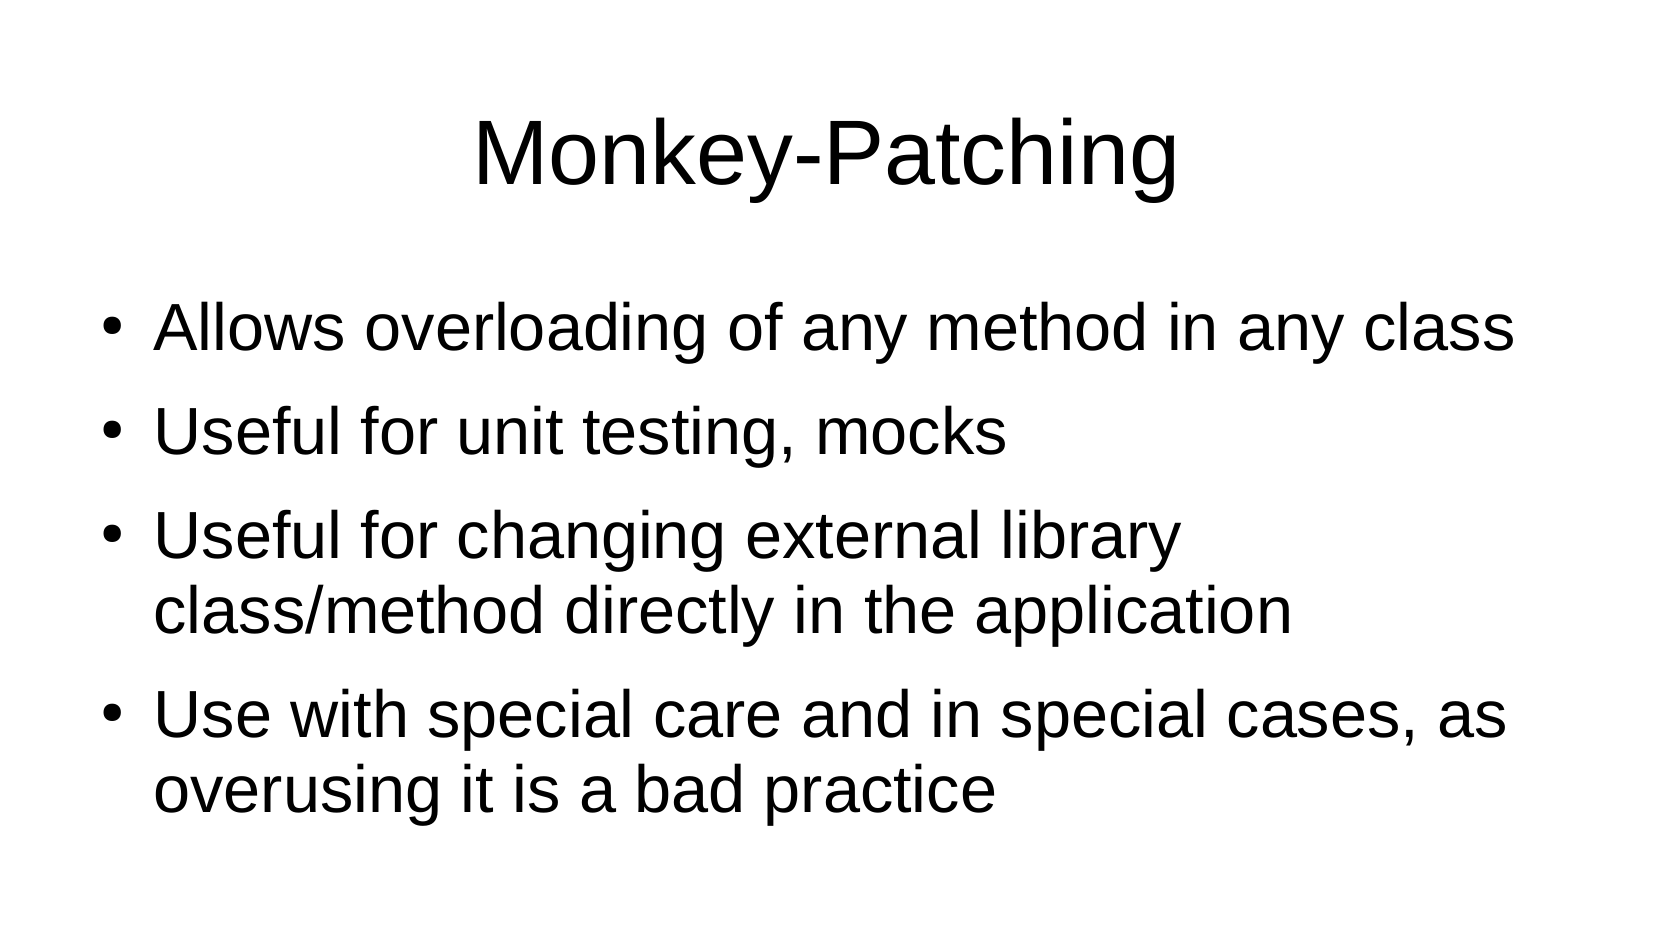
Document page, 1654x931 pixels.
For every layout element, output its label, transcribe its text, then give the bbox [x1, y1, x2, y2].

title Monkey-Patching [82, 49, 1571, 257]
list Allows overloading of any method in any class Useful for unit testing, mocks Useful for changing external library class/method directly in the application Use with special care and in special cases, as overusing it is a bad practice [82, 290, 1571, 856]
